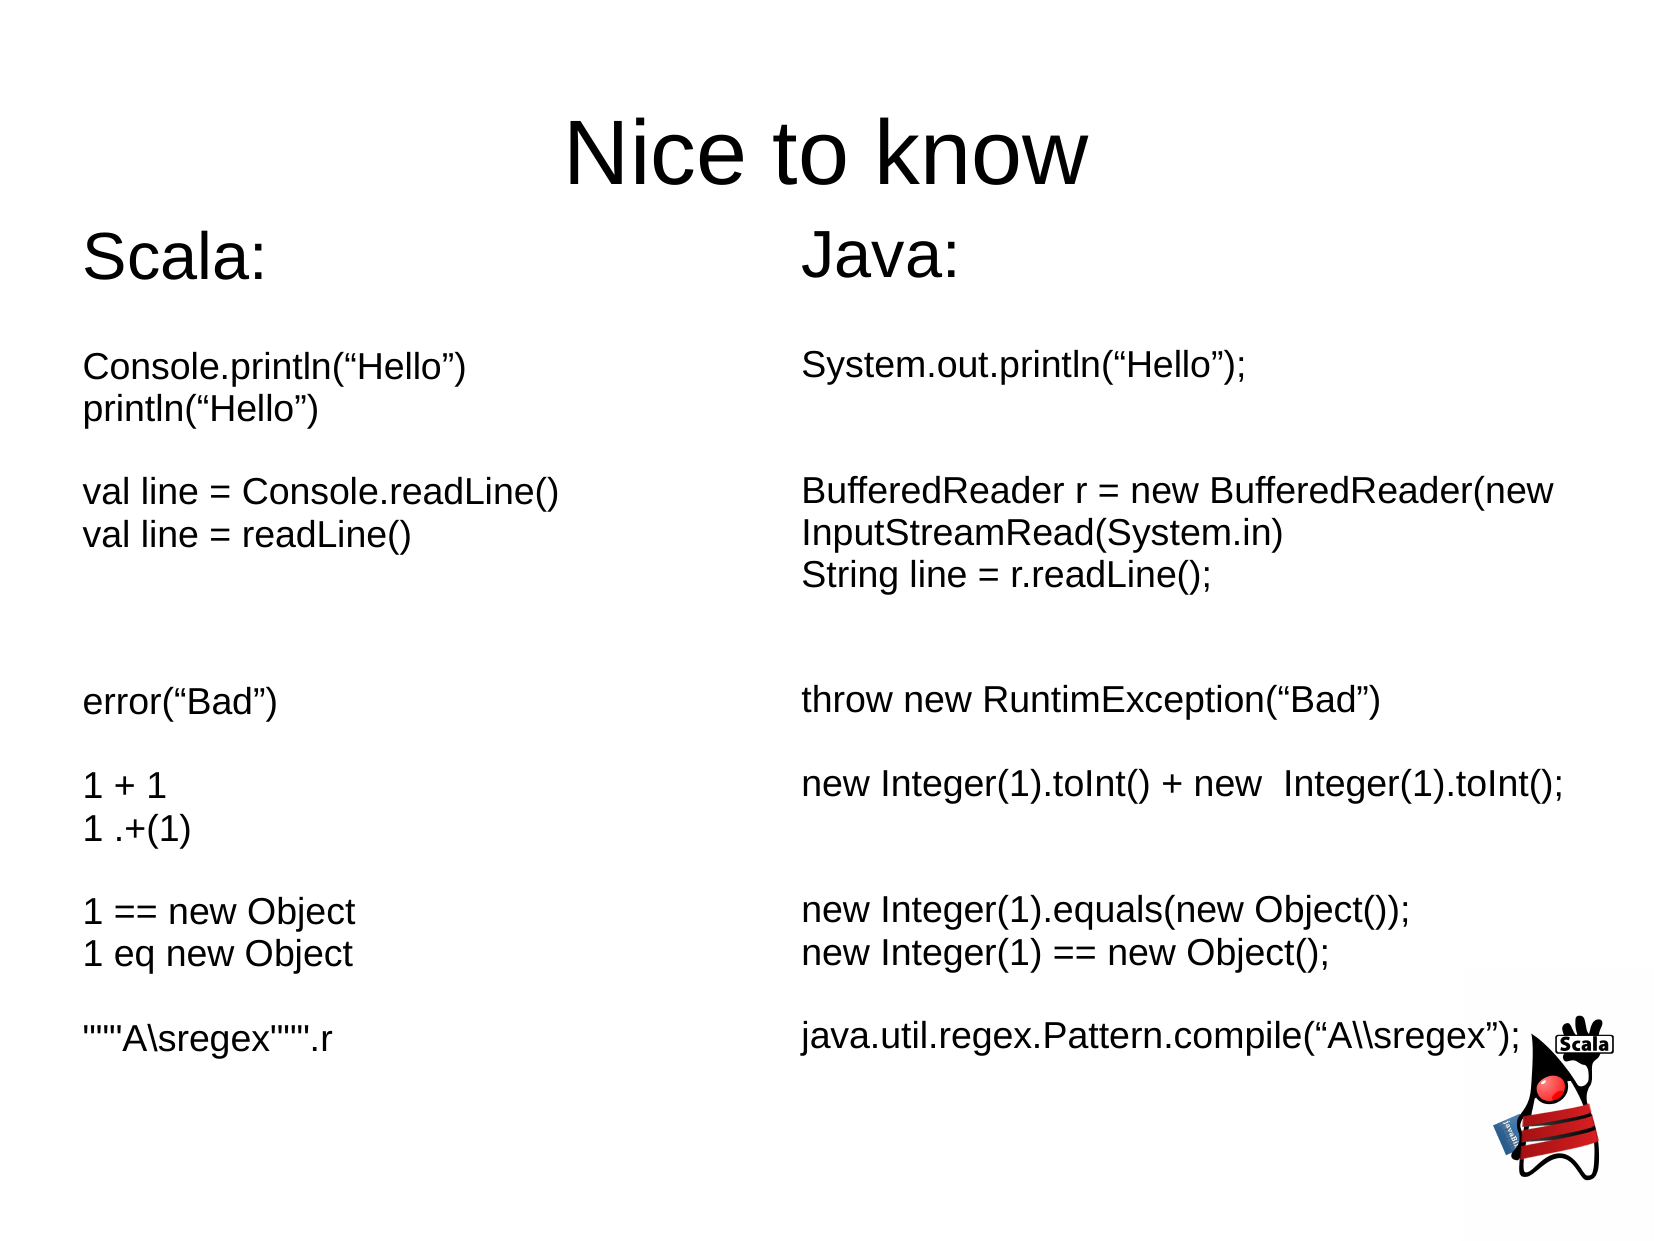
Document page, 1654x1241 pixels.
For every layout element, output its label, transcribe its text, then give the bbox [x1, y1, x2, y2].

list Scala: Console.println(“Hello”) println(“Hello”) val line = Console.readLine() val line = readLine() error(“Bad”) 1 + 1 1 .+(1) 1 == new Object 1 eq new Object """A\sregex""".r [82, 219, 809, 1195]
list Java: System.out.println(“Hello”); BufferedReader r = new BufferedReader(new InputStreamRead(System.in) String line = r.readLine(); throw new RuntimException(“Bad”) new Integer(1).toInt() + new Integer(1).toInt(); new Integer(1).equals(new Object()); new Integer(1) == new Object(); java.util.regex.Pattern.compile(“A\\sregex”); [801, 217, 1630, 1193]
picture [1462, 969, 1654, 1241]
title Nice to know [82, 56, 1571, 219]
